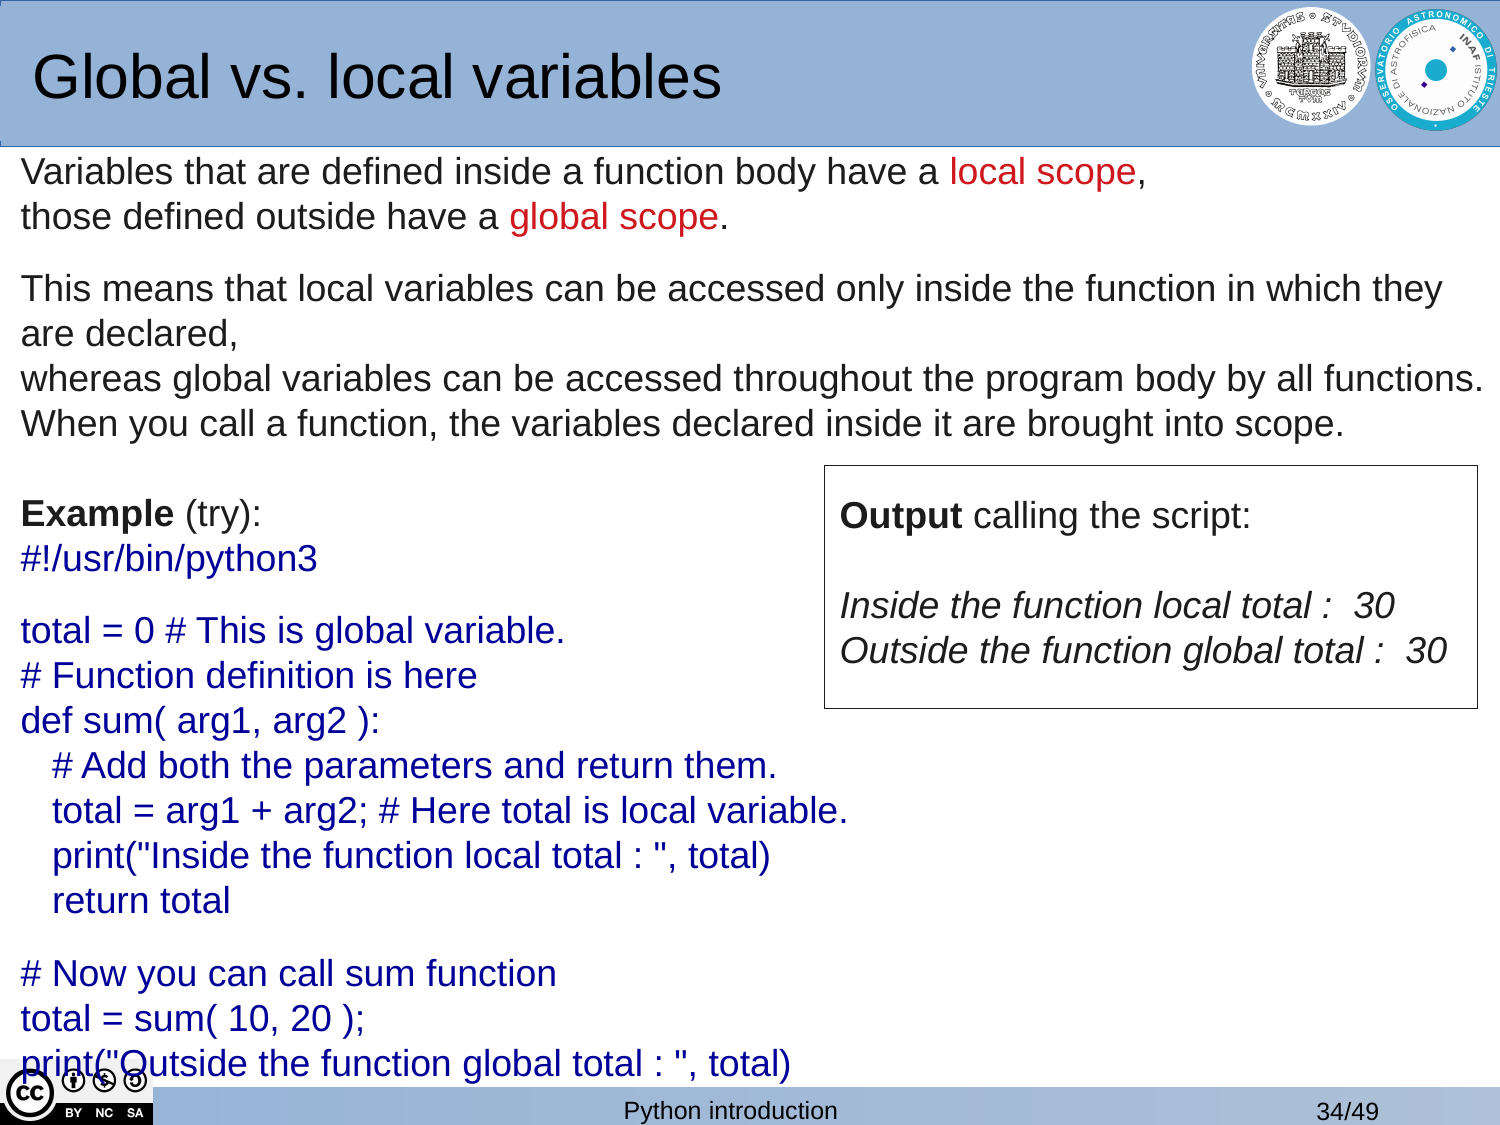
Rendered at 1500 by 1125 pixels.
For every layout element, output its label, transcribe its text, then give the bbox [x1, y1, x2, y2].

list Variables that are defined inside a function body have a local scope, those defined outside have a global scope. This means that local variables can be accessed only inside the function in which they are declared, whereas global variables can be accessed throughout the program body by all functions. When you call a function, the variables declared inside it are brought into scope. Example (try): #!/usr/bin/python3 total = 0 # This is global variable. # Function definition is here def sum( arg1, arg2 ): # Add both the parameters and return them. total = arg1 + arg2; # Here total is local variable. print("Inside the function local total : ", total) return total # Now you can call sum function total = sum( 10, 20 ); print("Outside the function global total : ", total) [5, 138, 1500, 1075]
text_box [824, 465, 1478, 709]
list Output calling the script: Inside the function local total : 30 Outside the function global total : 30 [824, 483, 1485, 716]
text_box Global vs. local variables [0, 5, 1243, 141]
picture [1252, 0, 1500, 138]
picture [0, 1059, 153, 1125]
